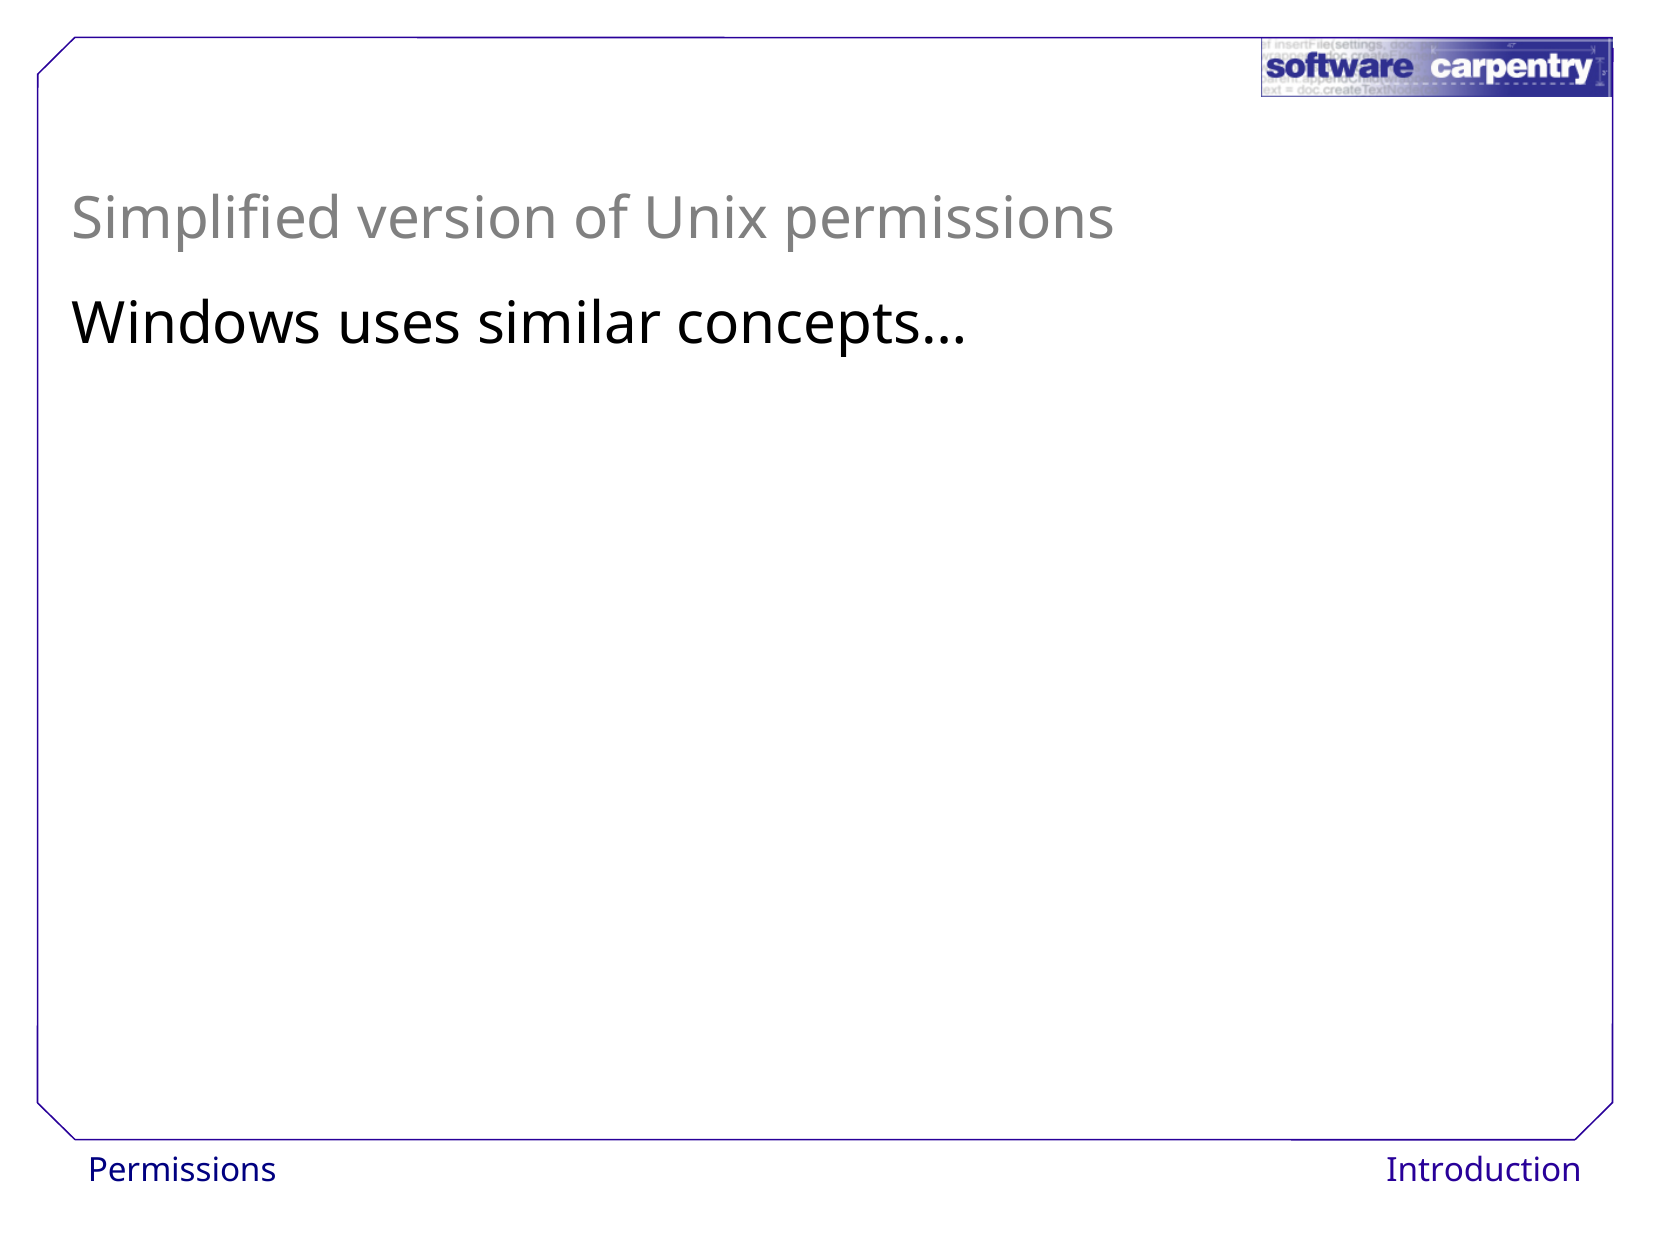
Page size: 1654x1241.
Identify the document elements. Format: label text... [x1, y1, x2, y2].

text_box Simplified version of Unix permissions Windows uses similar concepts… [57, 137, 1281, 364]
picture [1261, 39, 1613, 97]
